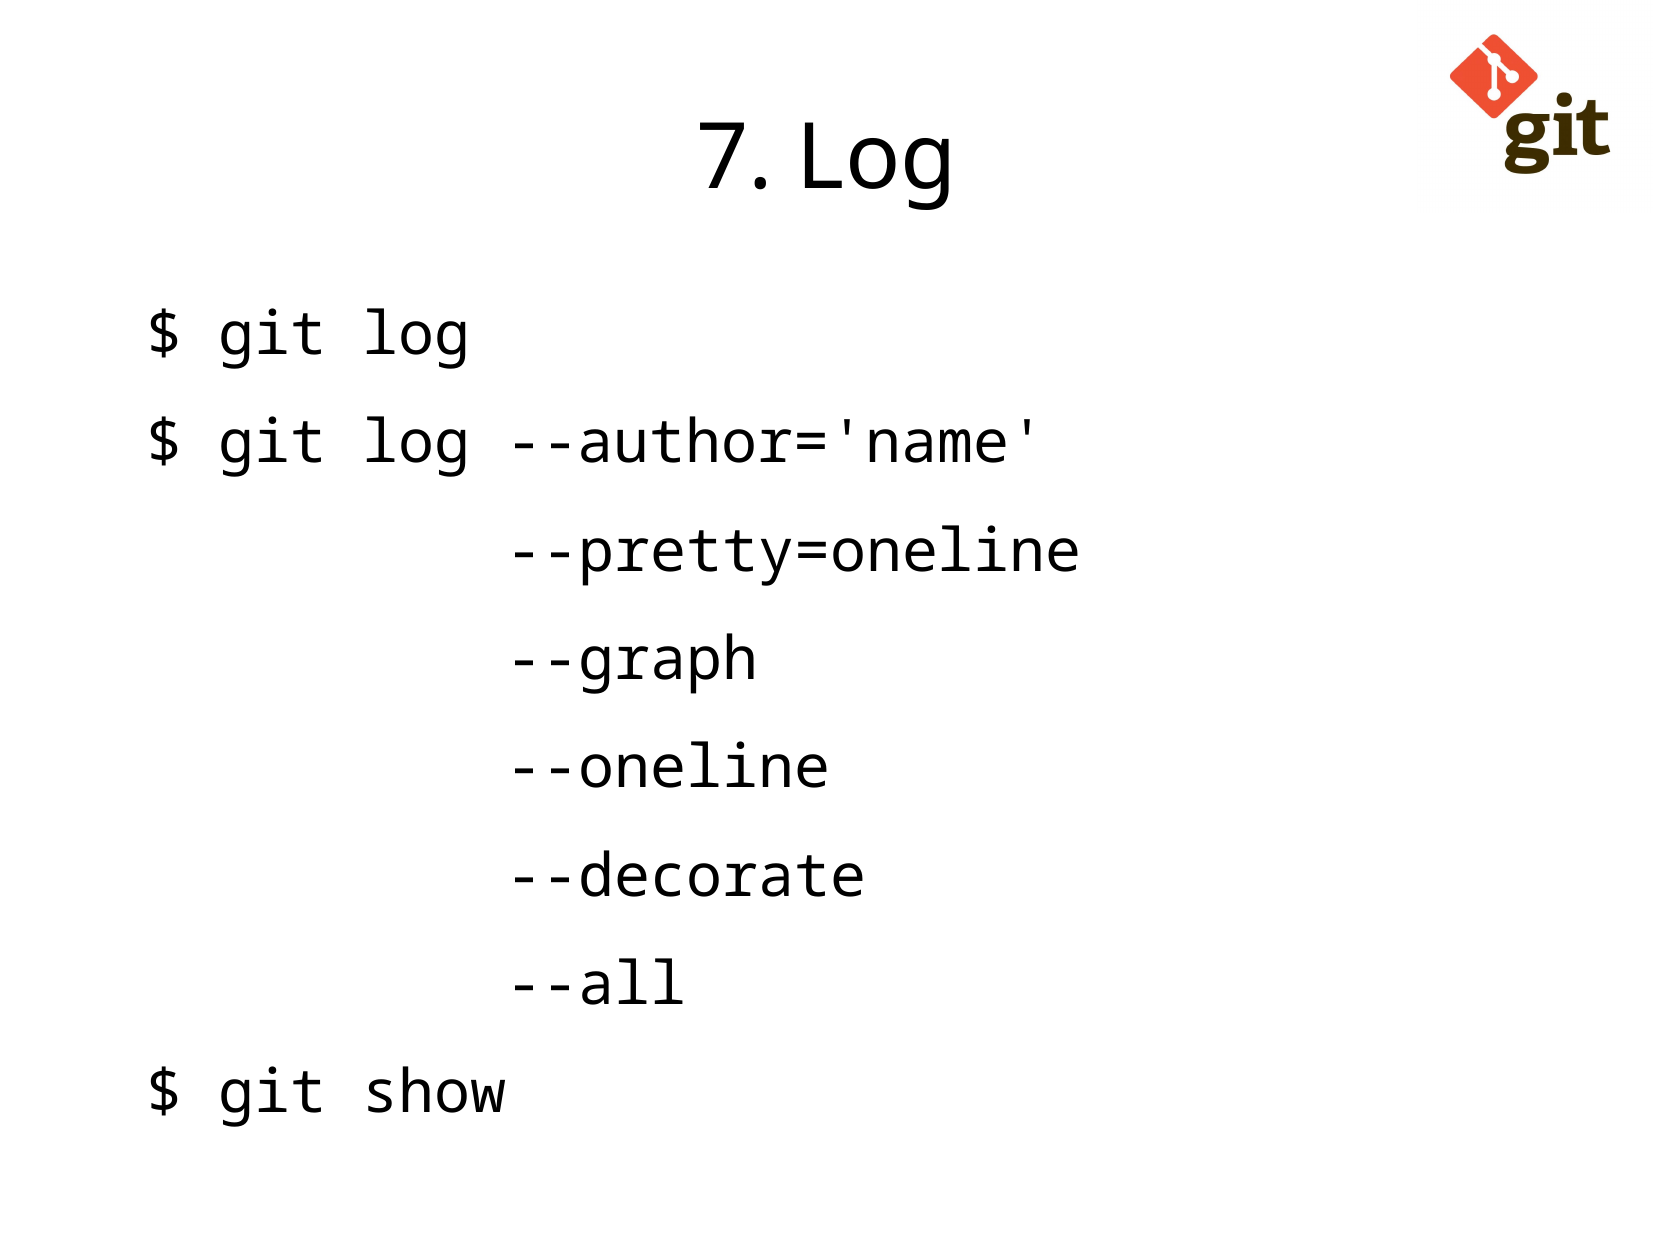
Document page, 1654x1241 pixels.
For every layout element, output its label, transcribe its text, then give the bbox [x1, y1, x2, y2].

title 7. Log [82, 49, 1571, 257]
picture [1417, 0, 1654, 213]
list $ git log $ git log --author='name' --pretty=oneline --graph --oneline --decorate --all $ git show [82, 290, 1571, 1134]
